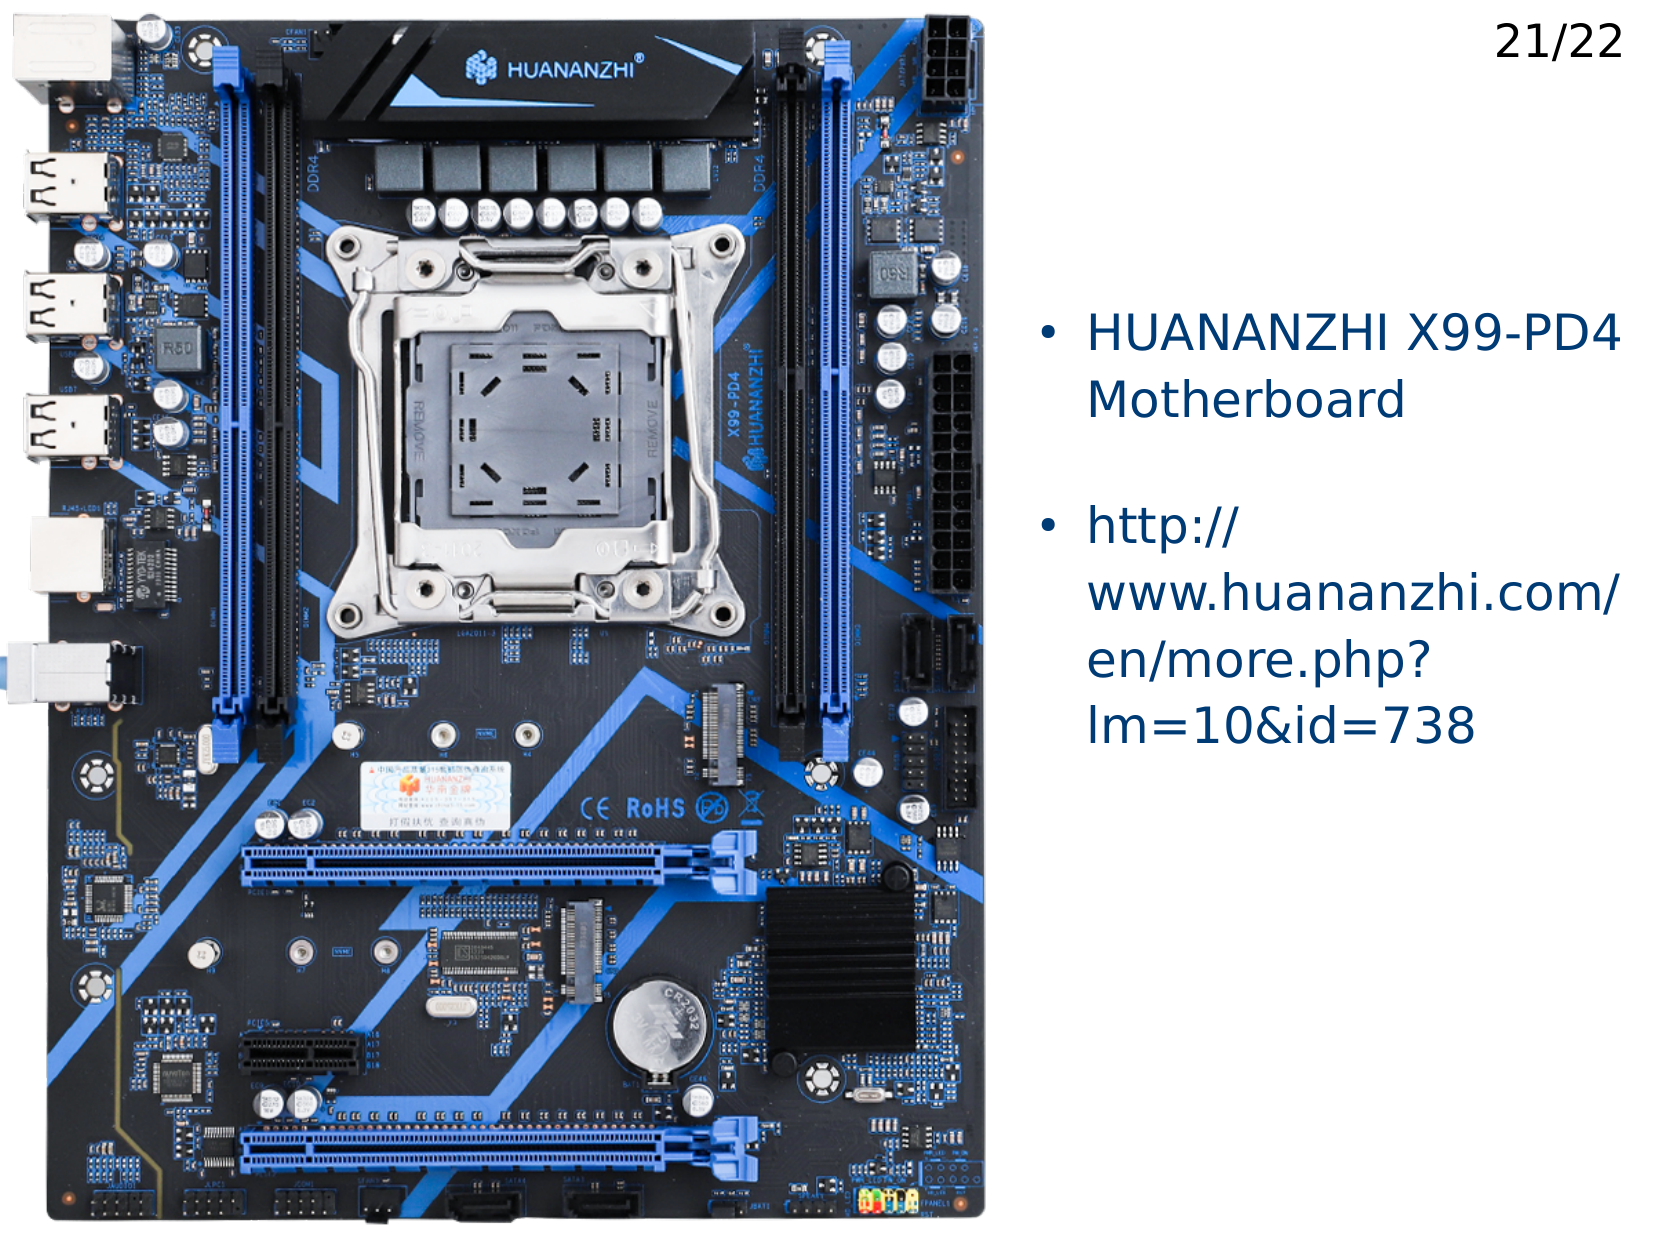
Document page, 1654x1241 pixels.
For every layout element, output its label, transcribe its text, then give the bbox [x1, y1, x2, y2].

list HUANANZHI X99-PD4 Motherboard http://www.huananzhi.com/en/more.php?lm=10&id=738 [1099, 295, 1630, 1211]
picture [0, 0, 1099, 1241]
